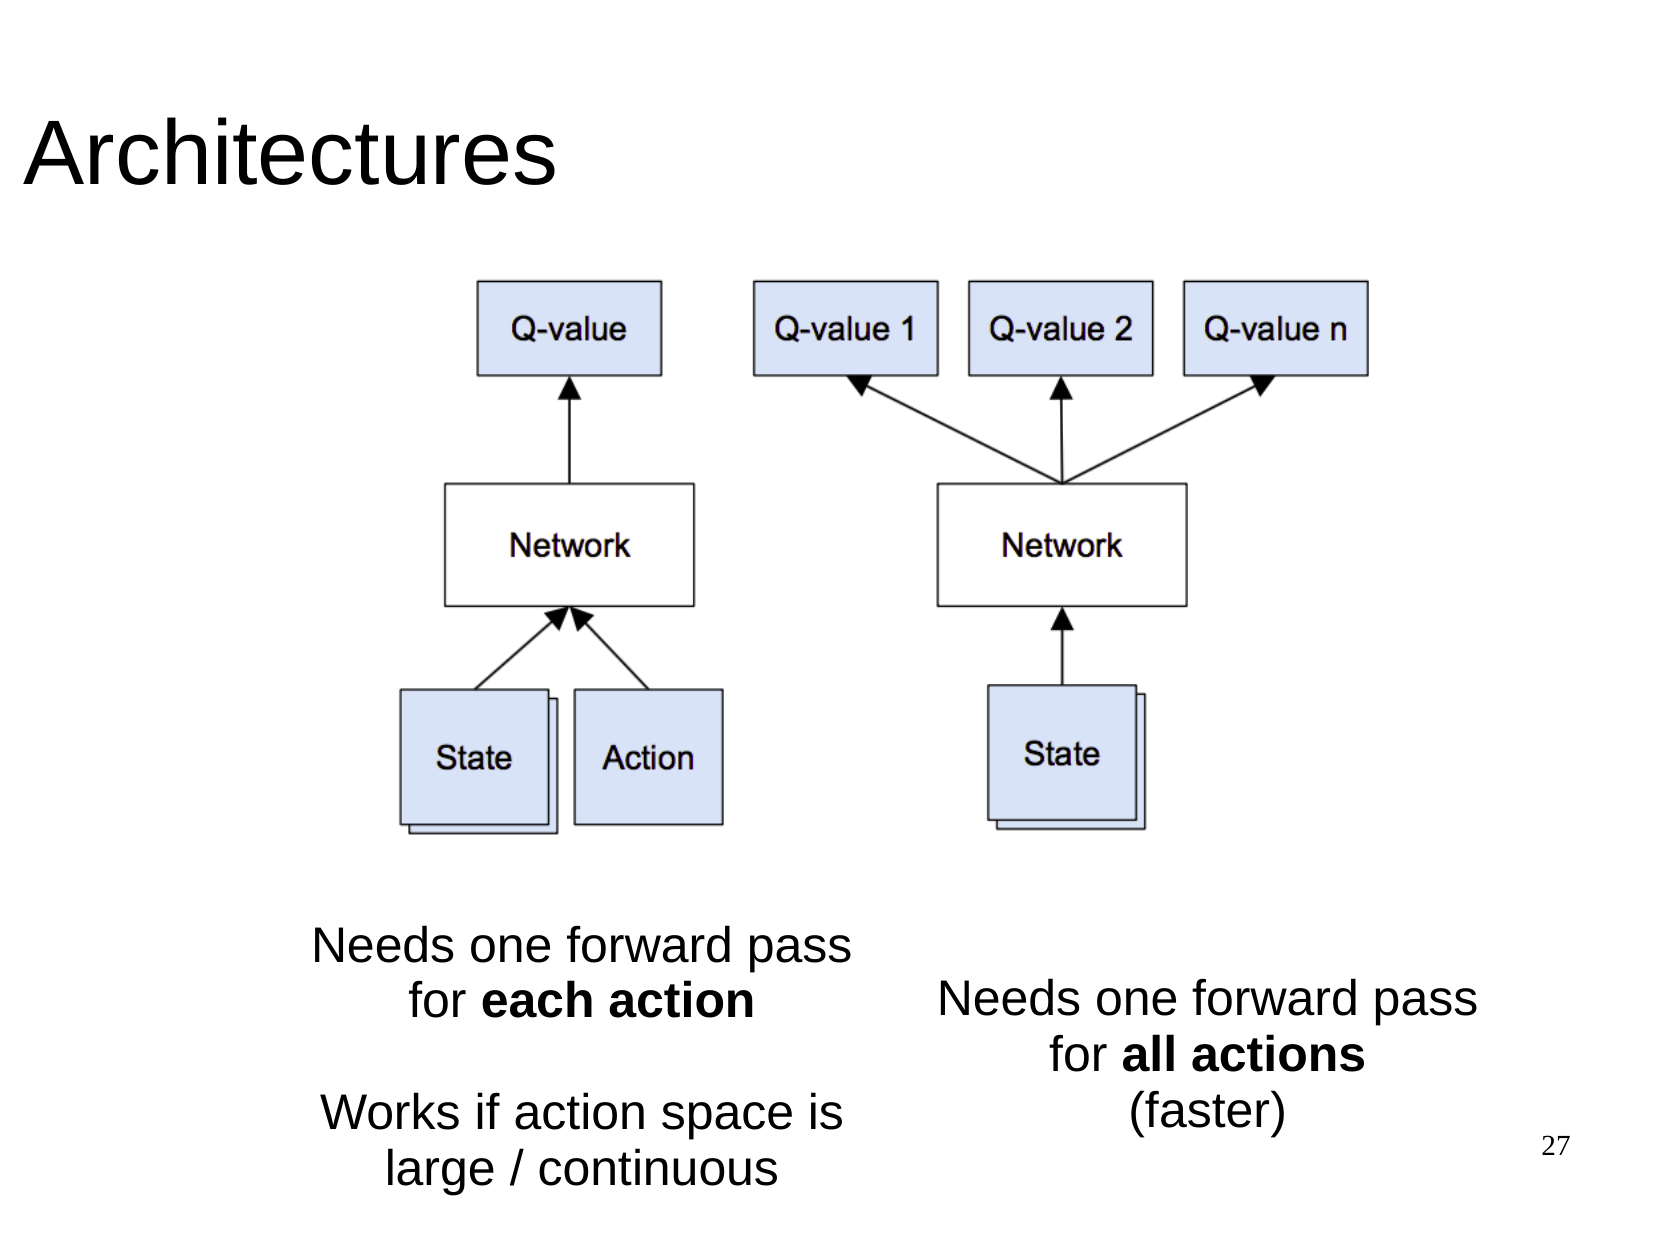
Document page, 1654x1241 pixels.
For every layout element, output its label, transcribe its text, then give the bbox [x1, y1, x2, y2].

picture [370, 258, 1466, 841]
text_box Needs one forward pass for each action Works if action space is large / continuous [194, 909, 900, 1206]
title Architectures [23, 49, 1512, 257]
text_box Needs one forward pass for all actions (faster) [784, 963, 1561, 1241]
